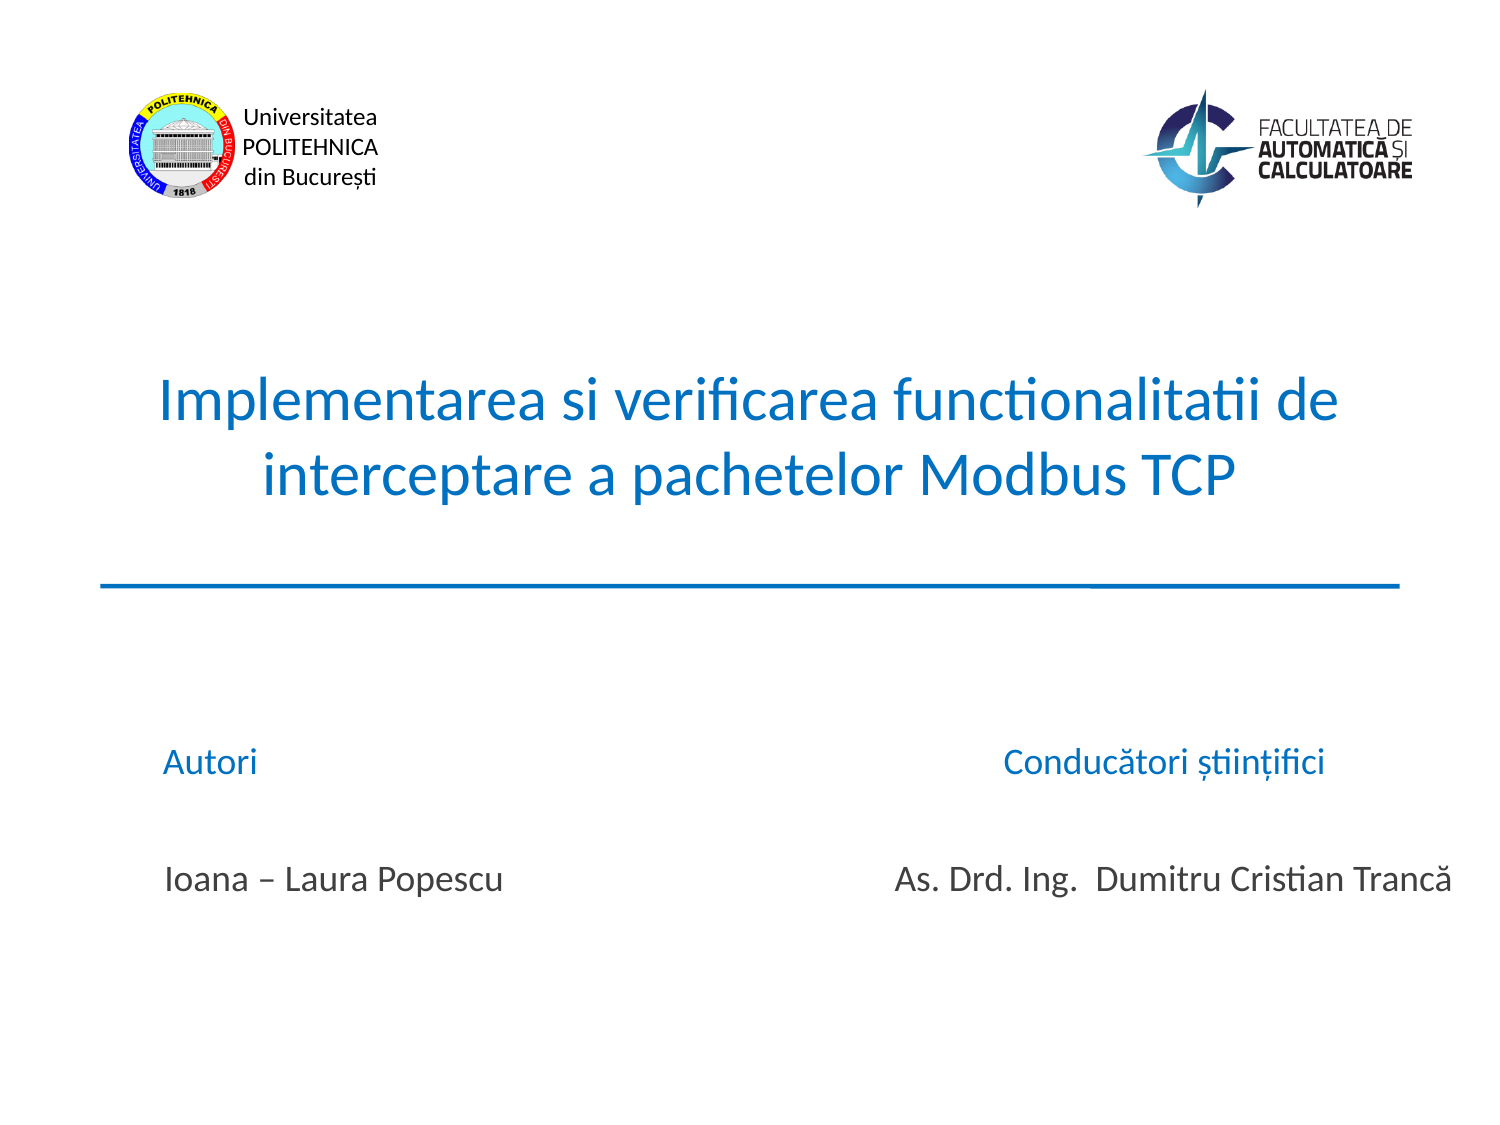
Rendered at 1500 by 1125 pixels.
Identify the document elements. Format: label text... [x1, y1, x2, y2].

picture [1142, 89, 1412, 208]
picture [128, 92, 235, 198]
text_box As. Drd. Ing. Dumitru Cristian Trancă [879, 824, 1483, 907]
title Implementarea si verificarea functionalitatii de interceptare a pachetelor Modbus TCP [112, 349, 1388, 591]
text_box Autori [148, 729, 273, 790]
text_box Ioana – Laura Popescu [149, 824, 520, 907]
text_box Conducători științifici [988, 729, 1341, 790]
